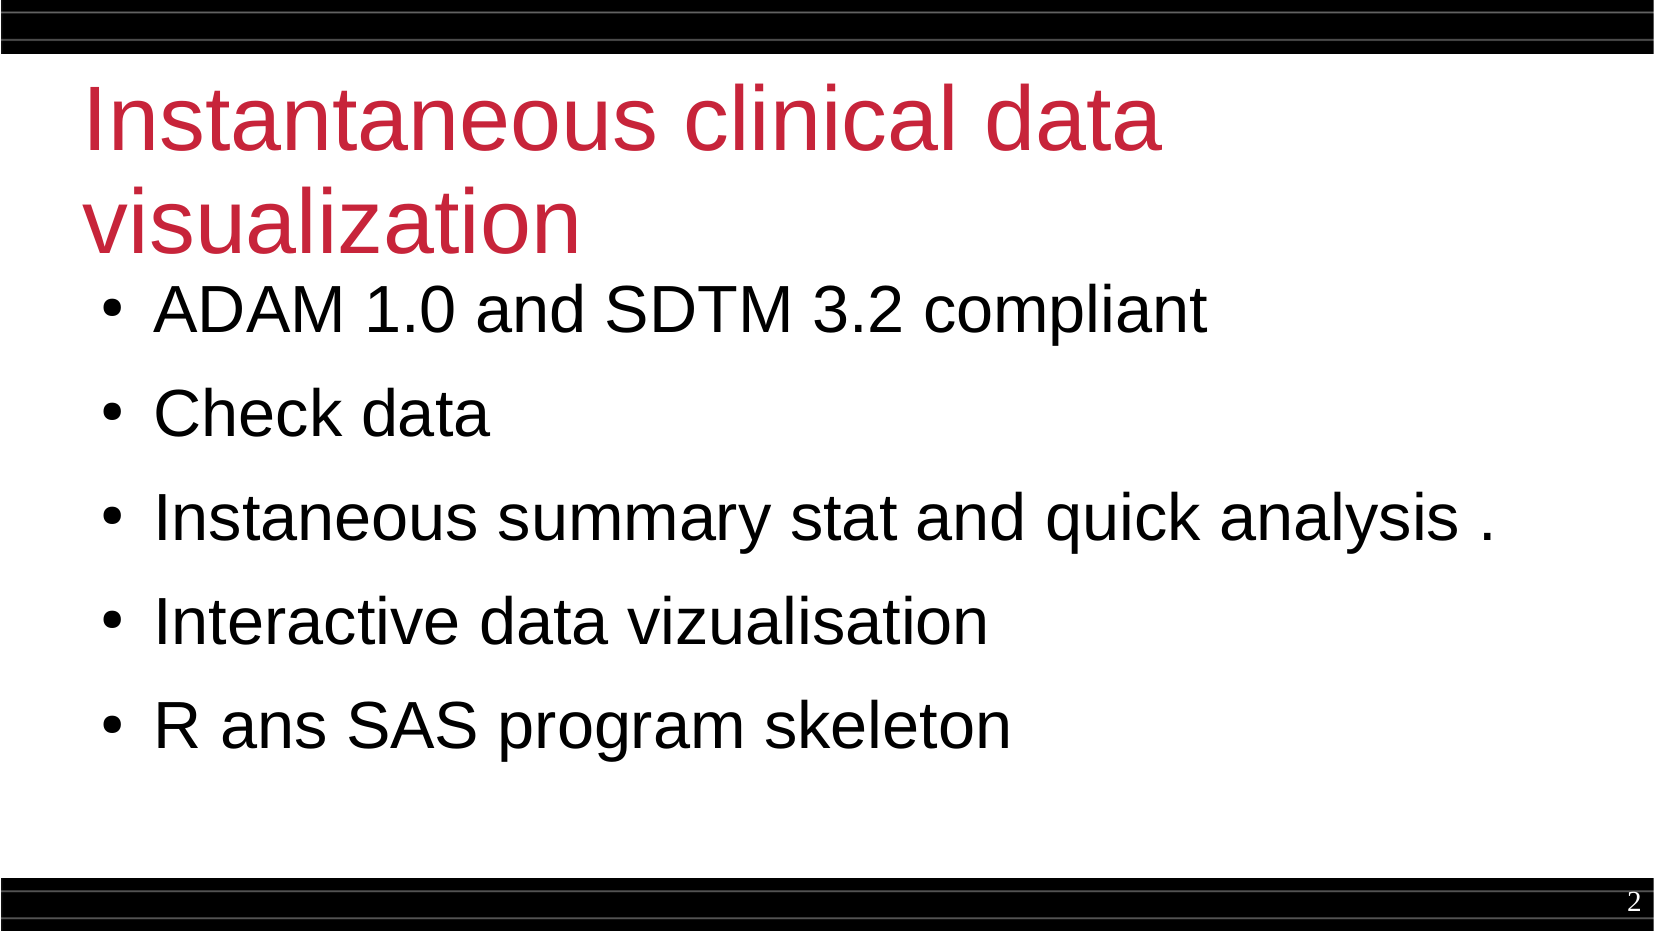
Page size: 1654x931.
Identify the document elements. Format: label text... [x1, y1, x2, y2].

list ADAM 1.0 and SDTM 3.2 compliant Check data Instaneous summary stat and quick analysis . Interactive data vizualisation R ans SAS program skeleton [82, 271, 1571, 851]
picture [1, 878, 1654, 931]
picture [1, 0, 1654, 54]
title Instantaneous clinical data visualization [82, 67, 1571, 271]
